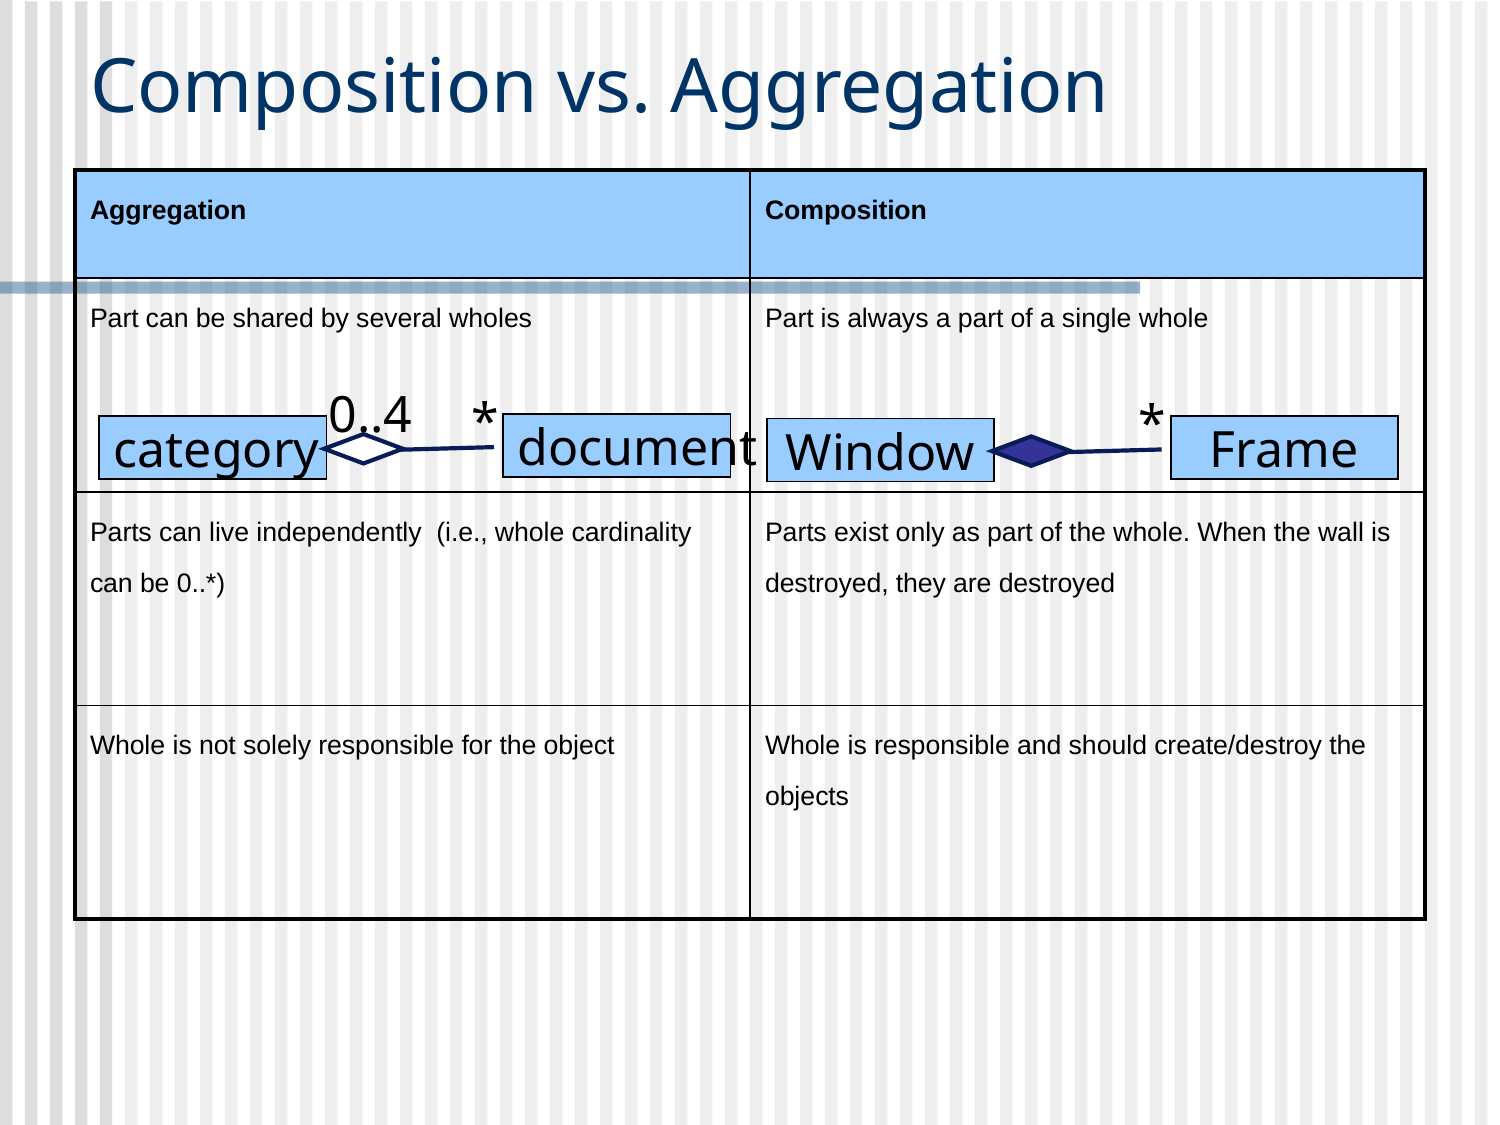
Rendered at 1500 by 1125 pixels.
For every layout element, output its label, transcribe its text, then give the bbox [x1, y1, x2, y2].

table_cell Parts can live independently (i.e., whole cardinality can be 0..*) [77, 493, 749, 705]
text_box * [1123, 384, 1158, 460]
text_box 0..4 [313, 375, 428, 447]
table_cell Parts exist only as part of the whole. When the wall is destroyed, they are destroyed [751, 493, 1423, 705]
table_cell Part is always a part of a single whole [751, 279, 1423, 491]
text_box [324, 434, 403, 464]
table_header Composition [751, 172, 1423, 277]
table_header Aggregation [77, 172, 749, 277]
title Composition vs. Aggregation [75, 29, 1425, 136]
text_box [991, 436, 1071, 466]
text_box Frame [1170, 416, 1399, 480]
table_cell Part can be shared by several wholes [77, 279, 749, 491]
text_box Window [766, 418, 995, 482]
table_cell Whole is responsible and should create/destroy the objects [751, 706, 1423, 917]
text_box document [503, 413, 731, 477]
table_cell Whole is not solely responsible for the object [77, 706, 749, 917]
text_box category [99, 416, 327, 480]
text_box * [456, 382, 491, 458]
